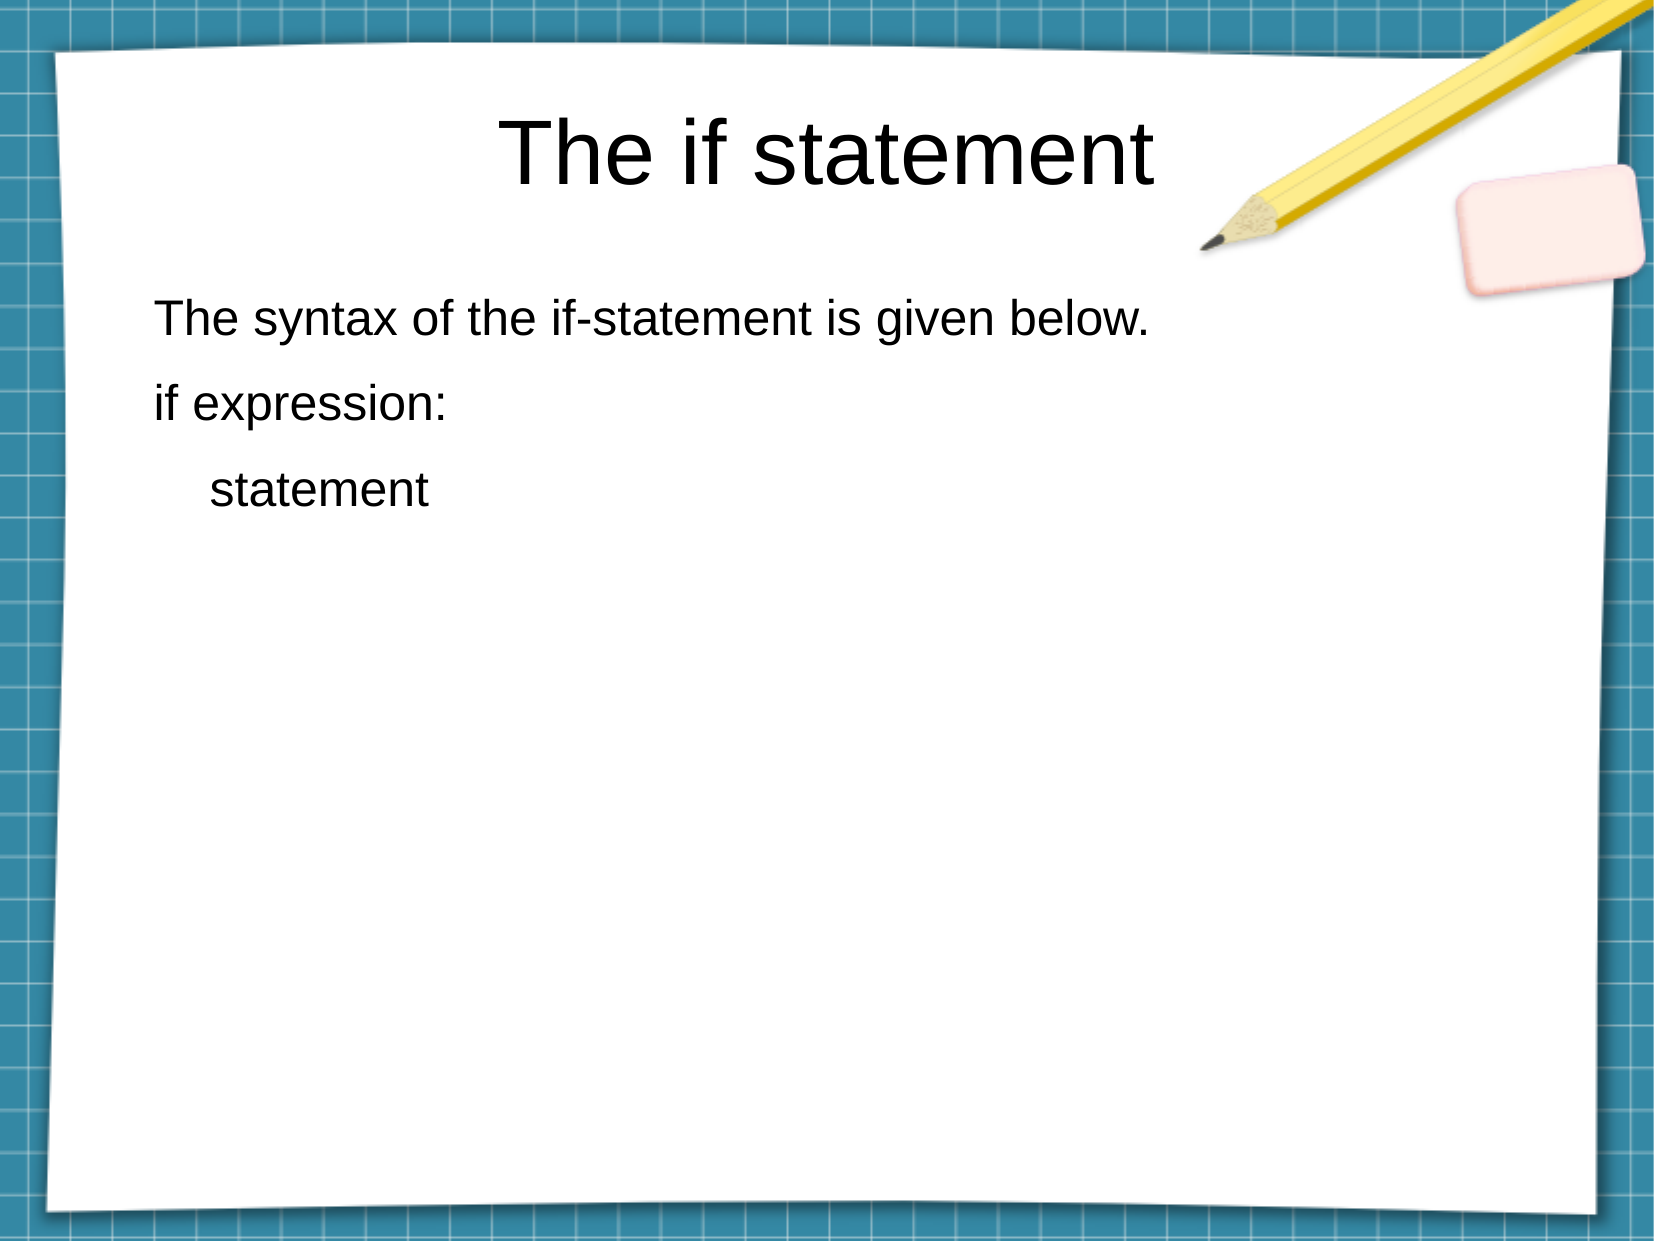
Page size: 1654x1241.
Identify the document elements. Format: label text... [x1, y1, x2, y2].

picture [0, 0, 1654, 1241]
list The syntax of the if-statement is given below. if expression: statement [82, 290, 1571, 1010]
title The if statement [82, 49, 1571, 257]
